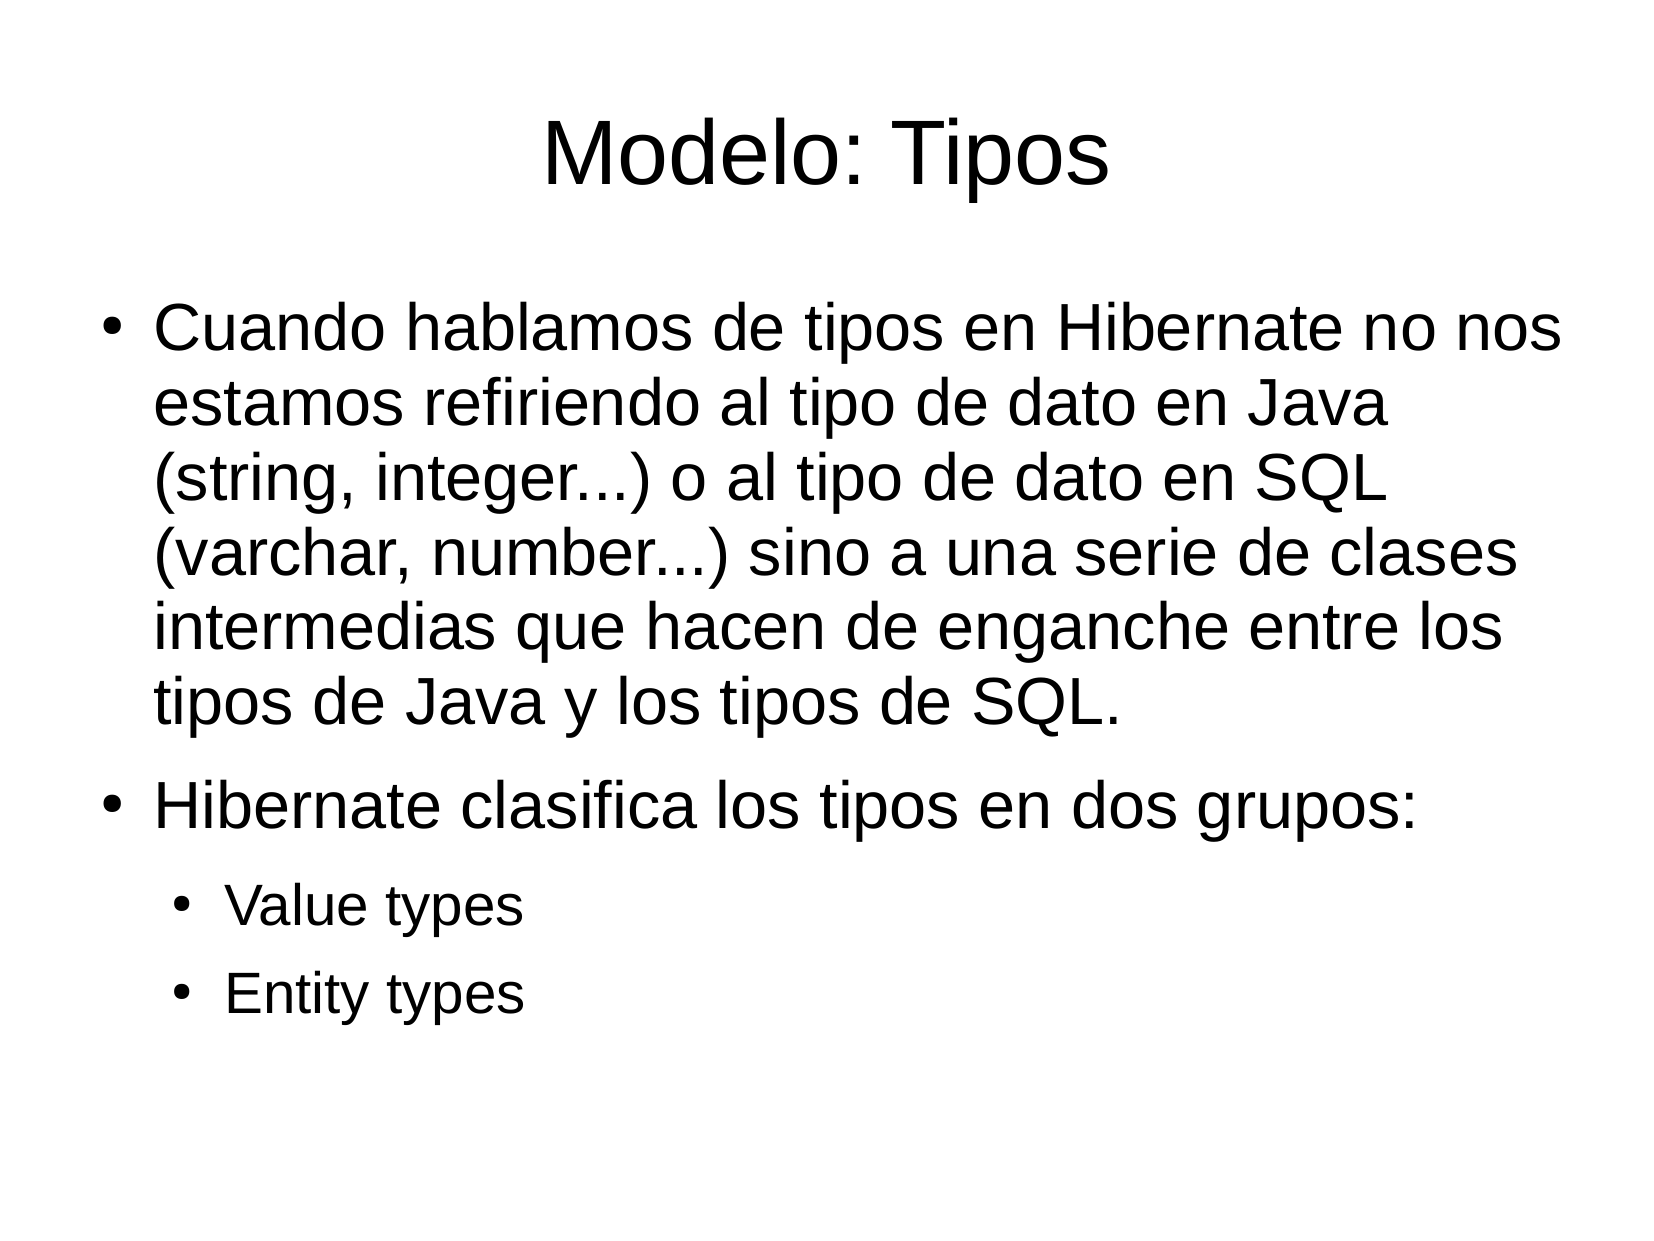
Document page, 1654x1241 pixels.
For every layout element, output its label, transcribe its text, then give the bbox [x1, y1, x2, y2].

title Modelo: Tipos [82, 49, 1571, 257]
list Cuando hablamos de tipos en Hibernate no nos estamos refiriendo al tipo de dato en Java (string, integer...) o al tipo de dato en SQL (varchar, number...) sino a una serie de clases intermedias que hacen de enganche entre los tipos de Java y los tipos de SQL. Hibernate clasifica los tipos en dos grupos: Value types Entity types [82, 290, 1571, 1109]
